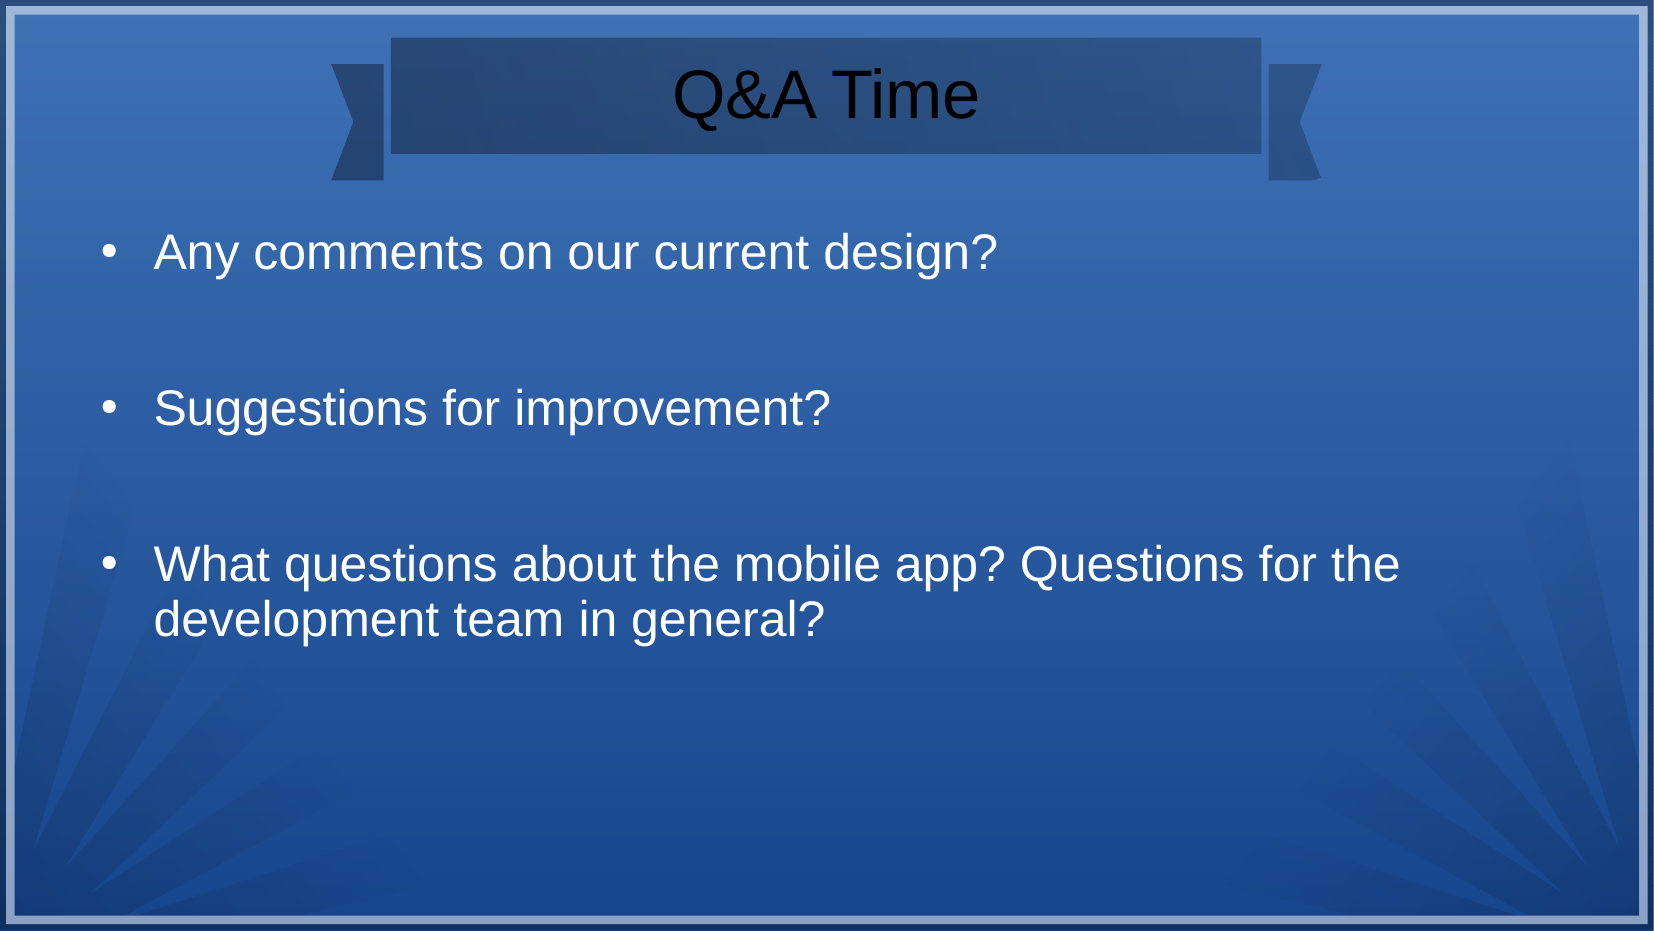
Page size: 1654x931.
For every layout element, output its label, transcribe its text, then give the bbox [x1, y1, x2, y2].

title Q&A Time [389, 35, 1264, 154]
list Any comments on our current design? Suggestions for improvement? What questions about the mobile app? Questions for the development team in general? [82, 224, 1571, 931]
